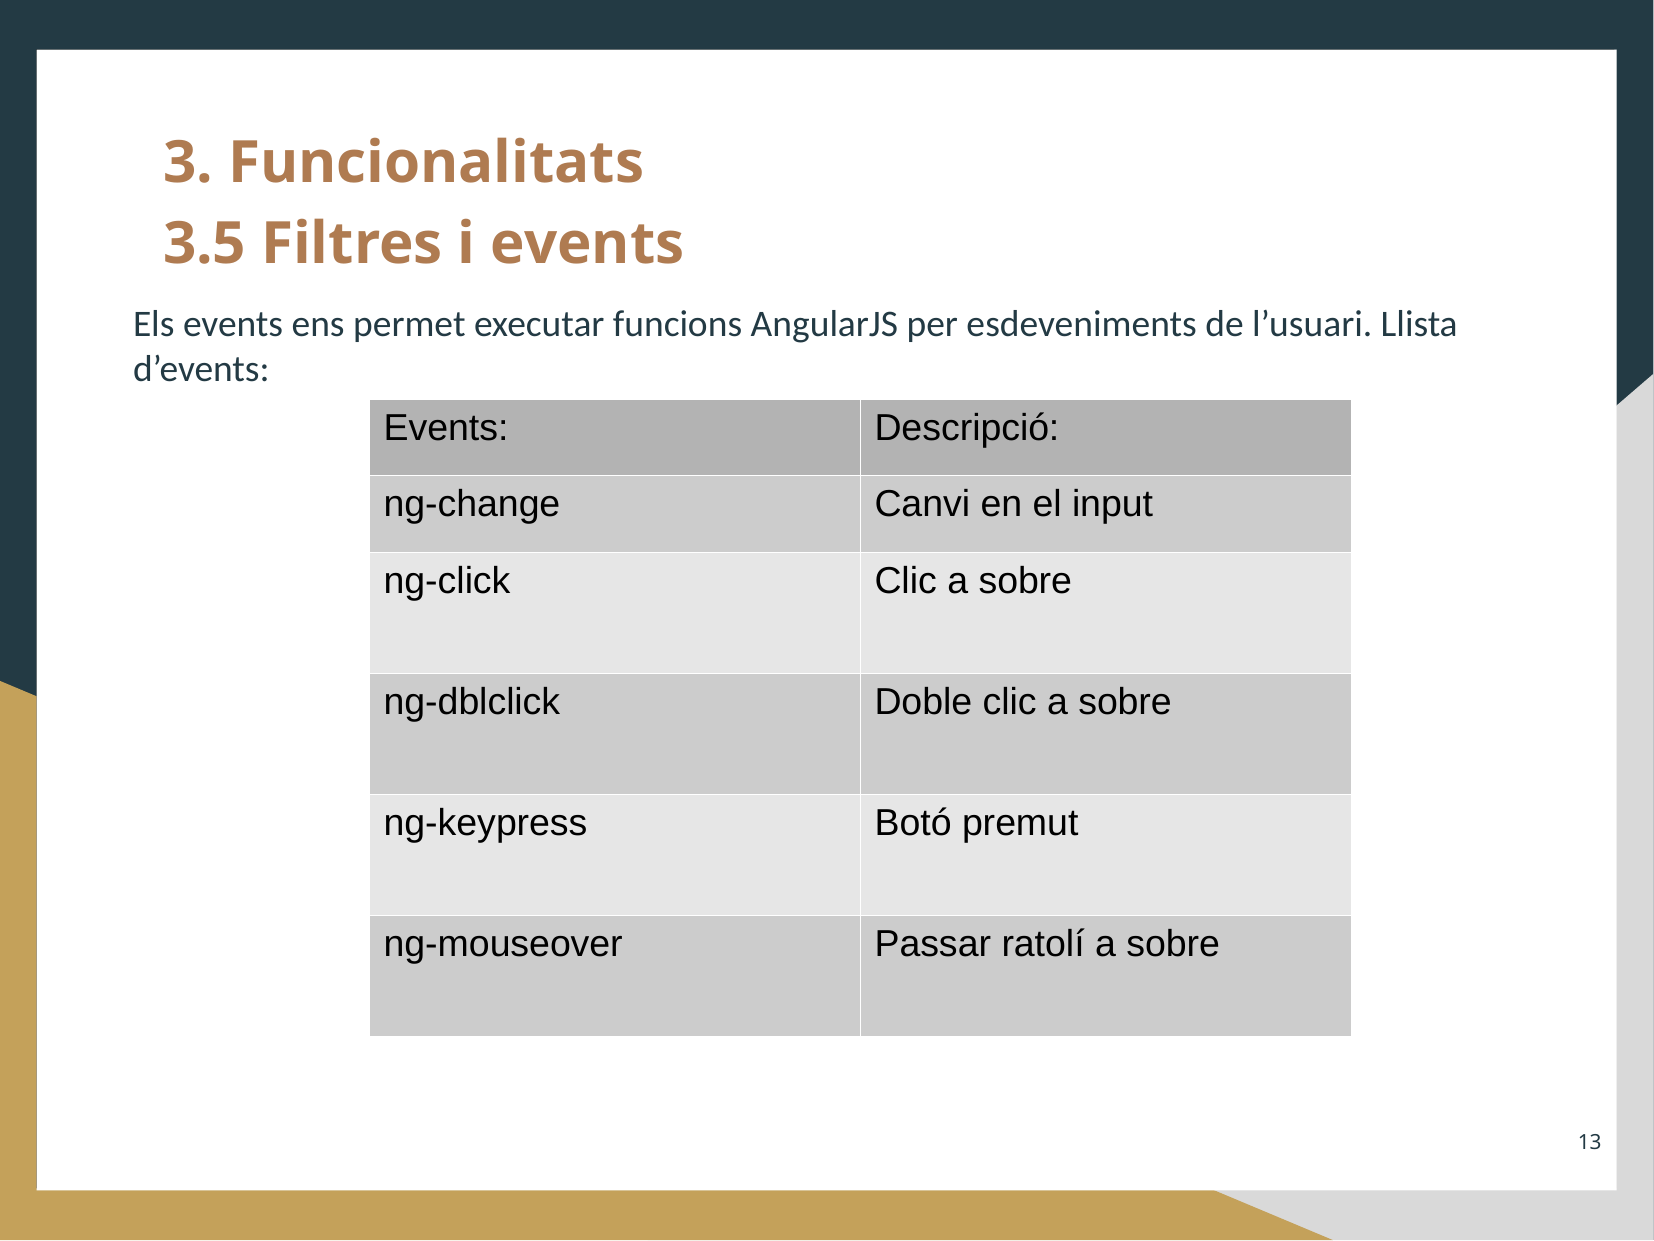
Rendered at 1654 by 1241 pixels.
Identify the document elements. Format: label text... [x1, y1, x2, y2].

list Els events ens permet executar funcions AngularJS per esdeveniments de l’usuari. Llista d’events: [118, 283, 1506, 1092]
table_cell Passar ratolí a sobre [861, 916, 1351, 1036]
table_header Descripció: [861, 400, 1351, 475]
table_cell Clic a sobre [861, 553, 1351, 673]
table_header Events: [370, 400, 860, 475]
title 3. Funcionalitats 3.5 Filtres i events [148, 98, 1418, 189]
table_cell ng-click [370, 553, 860, 673]
table_cell ng-mouseover [370, 916, 860, 1036]
table_cell Doble clic a sobre [861, 674, 1351, 794]
table_cell Canvi en el input [861, 476, 1351, 552]
table_cell Botó premut [861, 795, 1351, 915]
slide_number <número> [1517, 1095, 1617, 1191]
table_cell ng-change [370, 476, 860, 552]
table_cell ng-dblclick [370, 674, 860, 794]
table_cell ng-keypress [370, 795, 860, 915]
